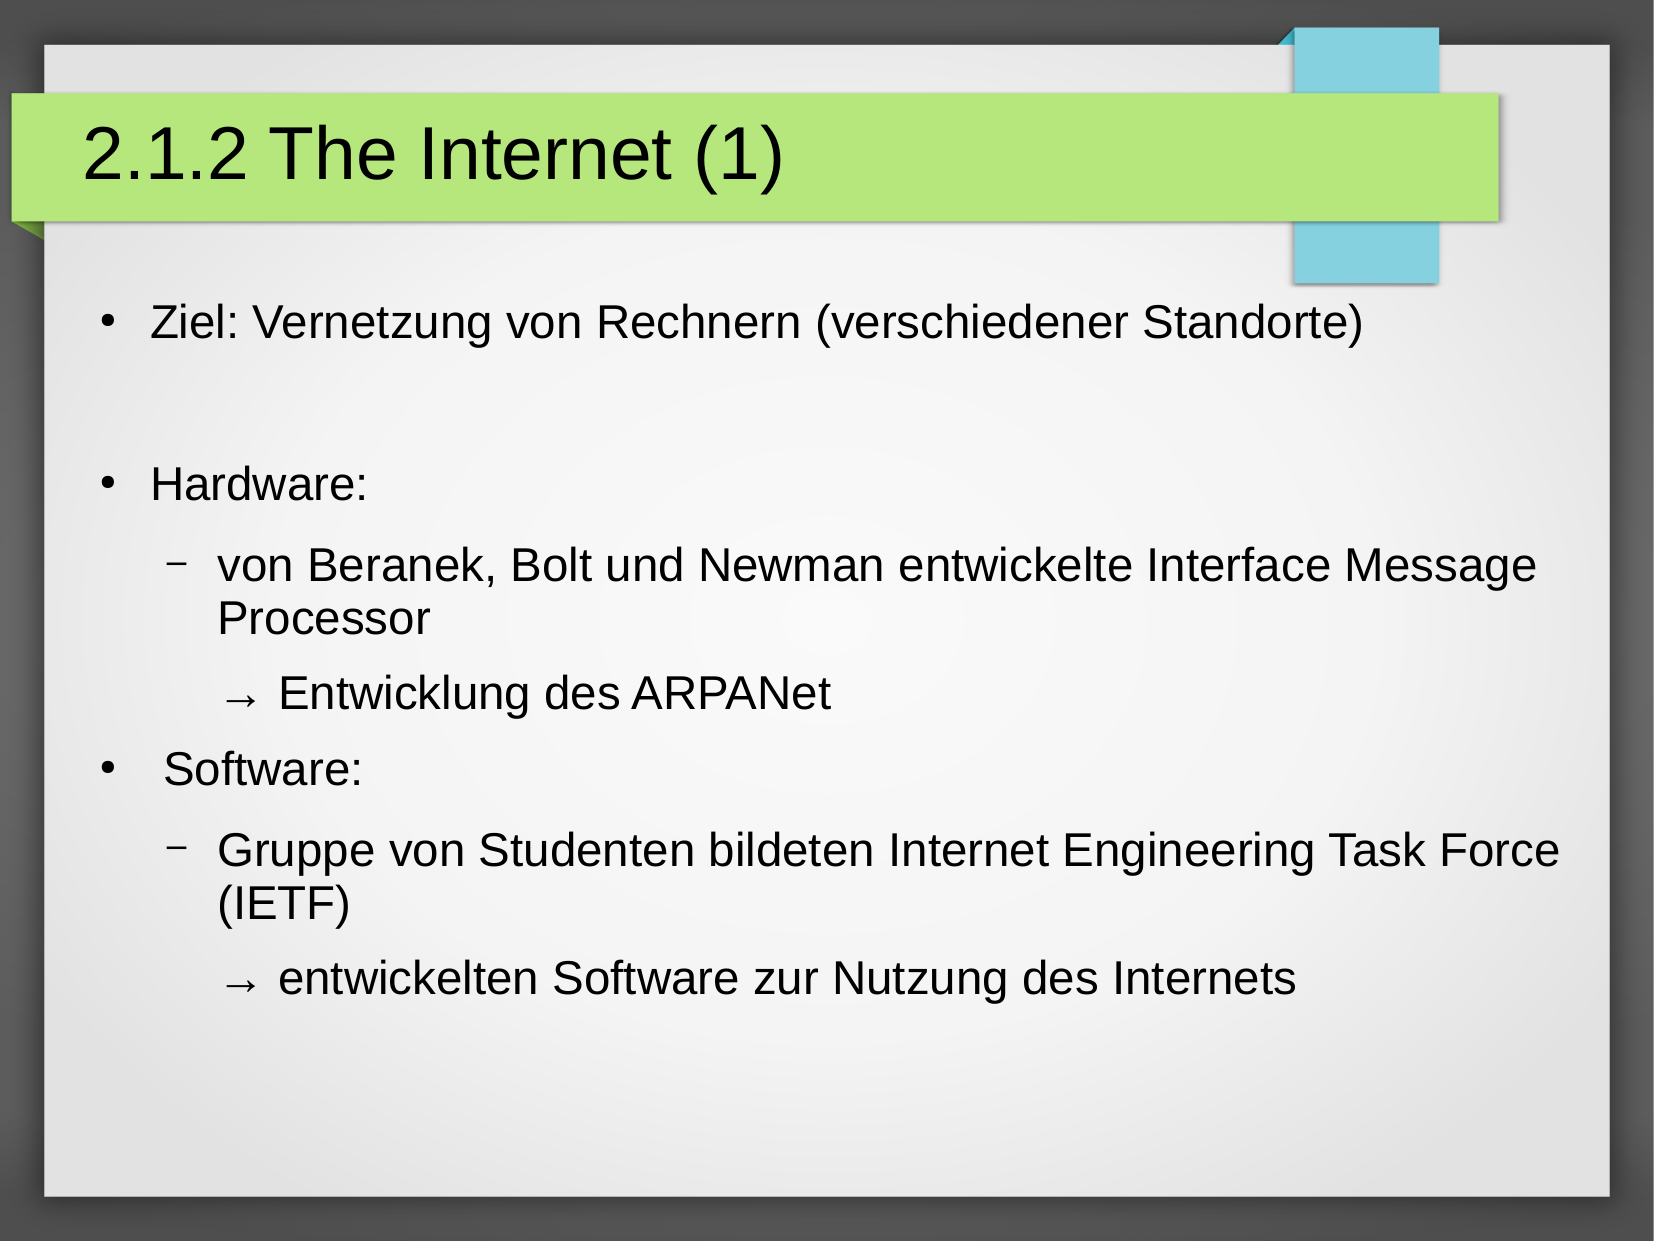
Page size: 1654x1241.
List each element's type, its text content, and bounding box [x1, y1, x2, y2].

list Ziel: Vernetzung von Rechnern (verschiedener Standorte) Hardware: von Beranek, Bolt und Newman entwickelte Interface Message Processor → Entwicklung des ARPANet Software: Gruppe von Studenten bildeten Internet Engineering Task Force (IETF) → entwickelten Software zur Nutzung des Internets [82, 295, 1571, 1015]
picture [0, 0, 1654, 1241]
title 2.1.2 The Internet (1) [82, 94, 1264, 213]
